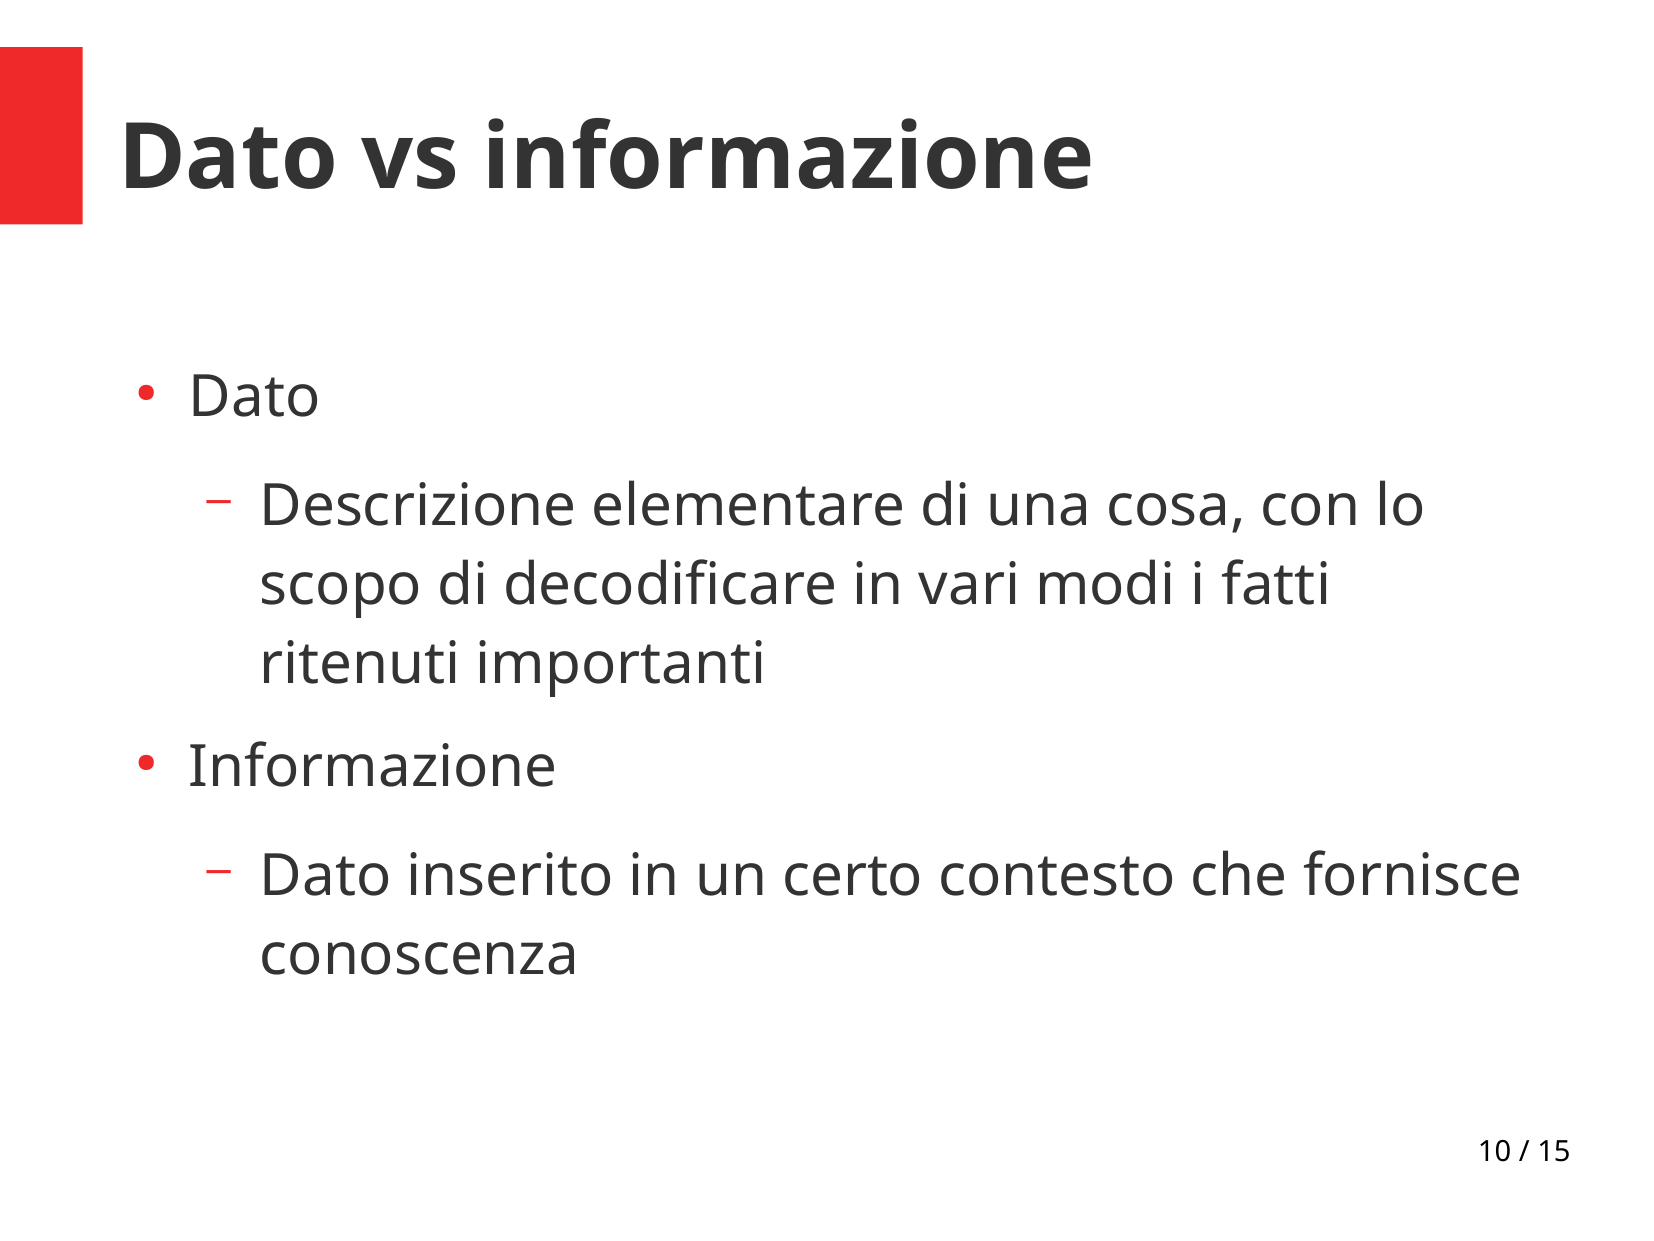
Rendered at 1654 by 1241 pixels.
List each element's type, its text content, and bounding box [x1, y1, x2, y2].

title Dato vs informazione [118, 49, 1571, 257]
list Dato Descrizione elementare di una cosa, con lo scopo di decodificare in vari modi i fatti ritenuti importanti Informazione Dato inserito in un certo contesto che fornisce conoscenza [118, 354, 1536, 1074]
